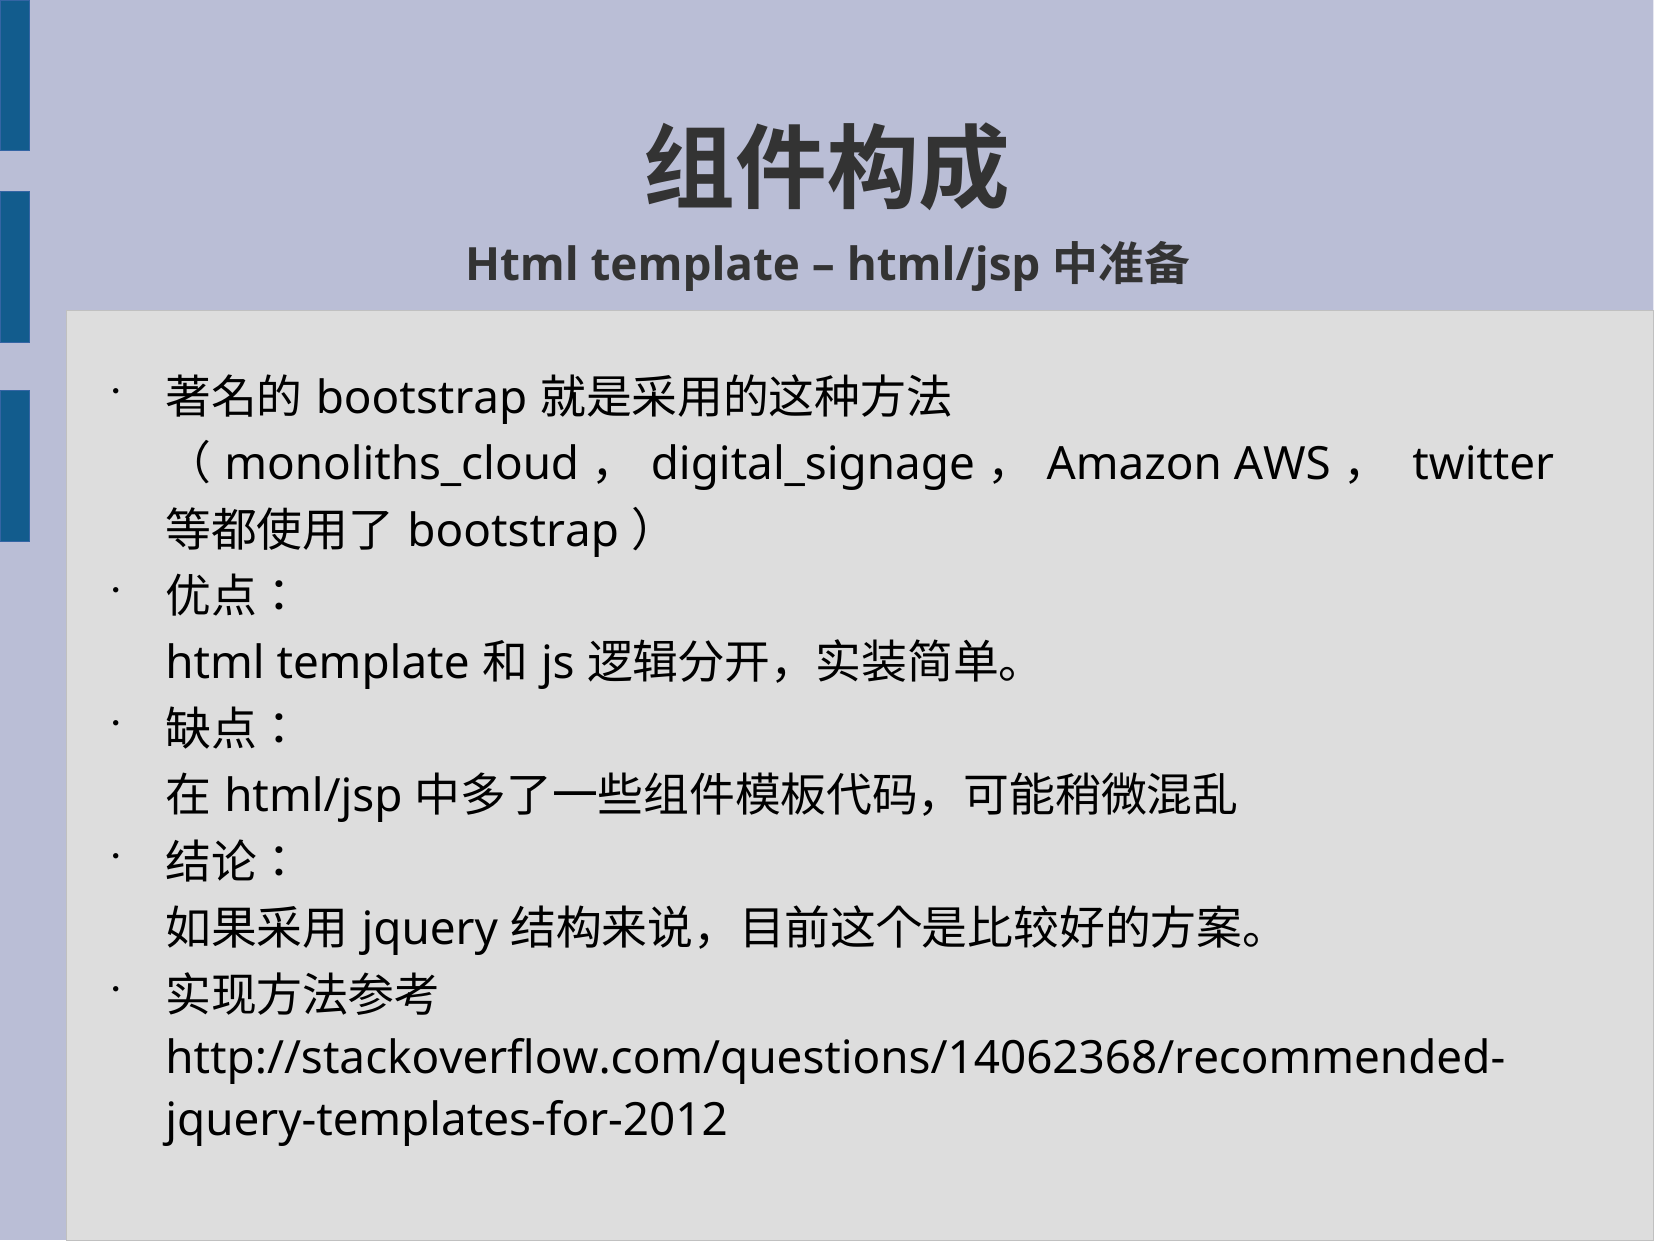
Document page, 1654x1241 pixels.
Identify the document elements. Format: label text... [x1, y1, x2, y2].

list 著名的bootstrap就是采用的这种方法 （monoliths_cloud，digital_signage，Amazon AWS， twitter等都使用了bootstrap） 优点： html template和js逻辑分开，实装简单。 缺点： 在html/jsp中多了一些组件模板代码，可能稍微混乱 结论： 如果采用jquery结构来说，目前这个是比较好的方案。 实现方法参考 http://stackoverflow.com/questions/14062368/recommended-jquery-templates-for-2012 [94, 360, 1583, 1179]
title 组件构成 Html template – html/jsp中准备 [121, 91, 1534, 299]
